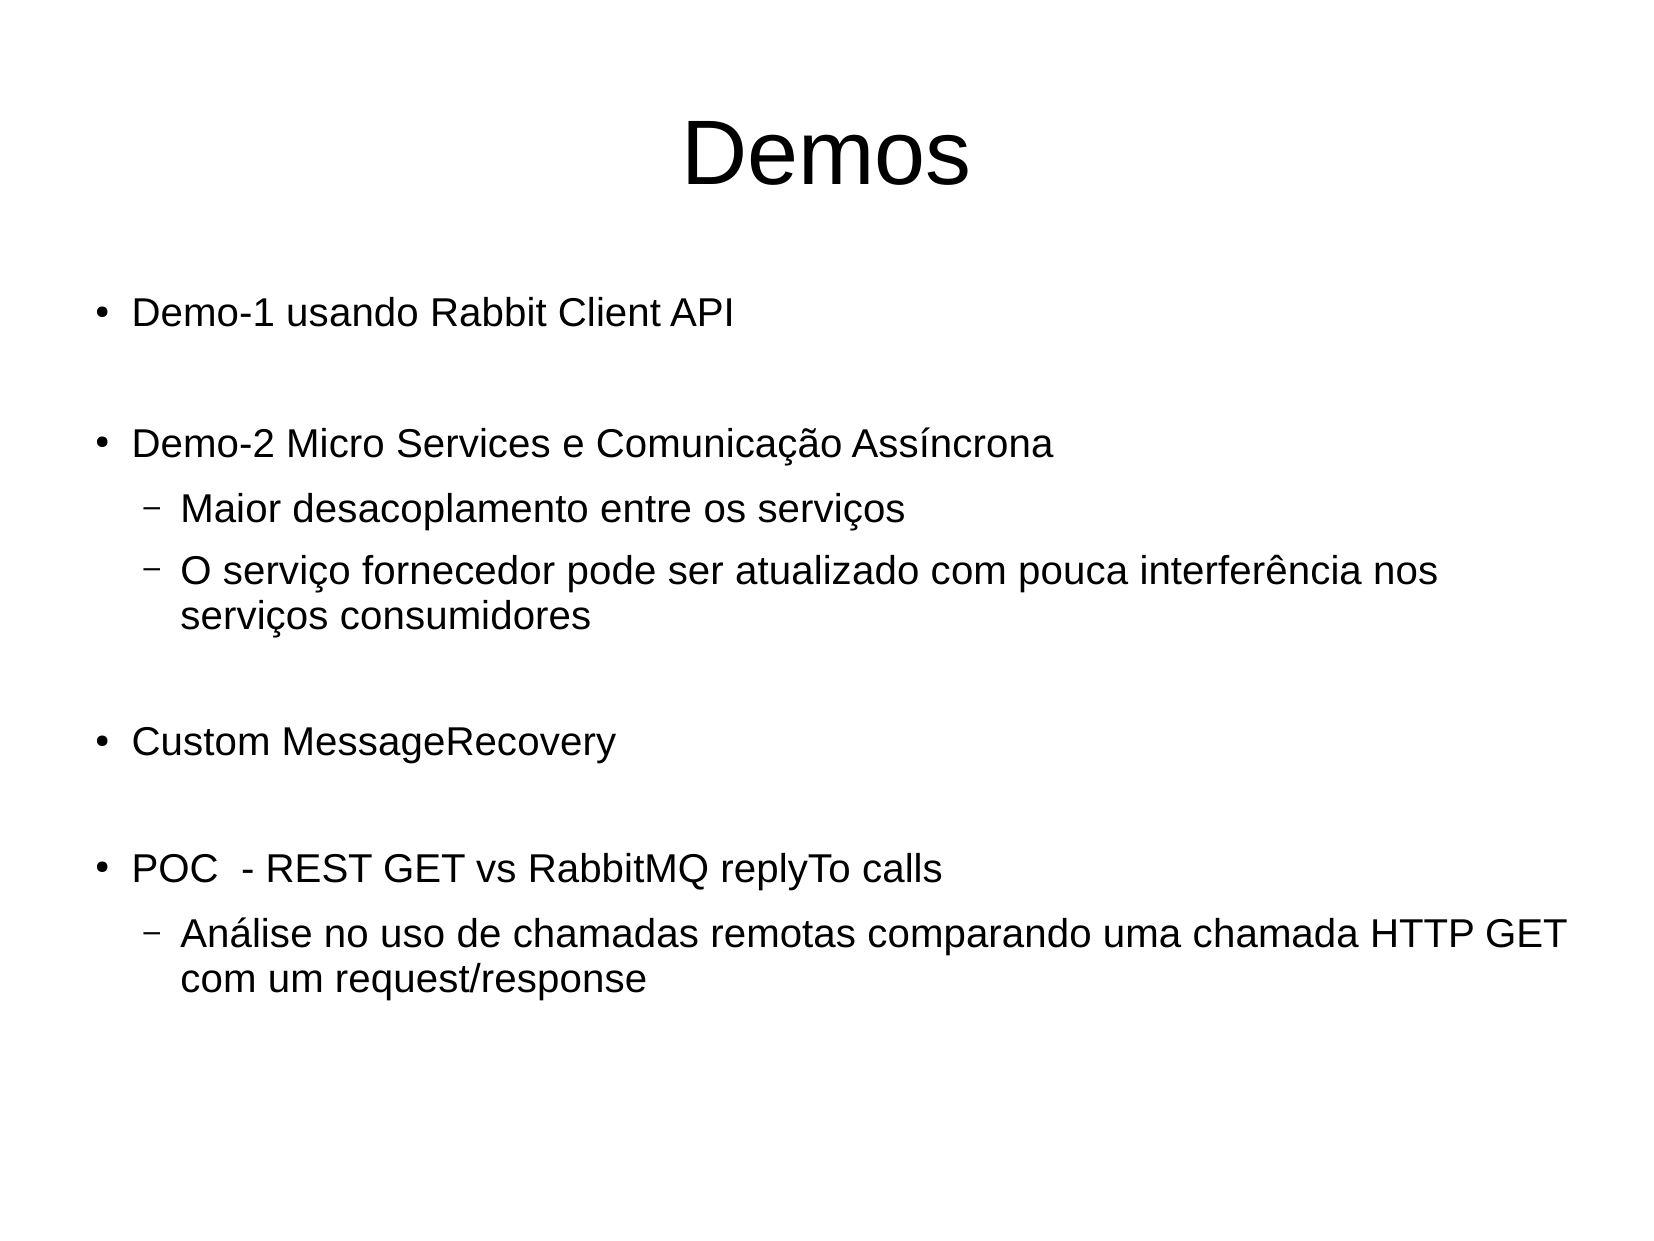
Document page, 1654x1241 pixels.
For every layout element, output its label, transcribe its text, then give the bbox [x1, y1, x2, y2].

list Demo-1 usando Rabbit Client API Demo-2 Micro Services e Comunicação Assíncrona Maior desacoplamento entre os serviços O serviço fornecedor pode ser atualizado com pouca interferência nos serviços consumidores Custom MessageRecovery POC - REST GET vs RabbitMQ replyTo calls Análise no uso de chamadas remotas comparando uma chamada HTTP GET com um request/response [82, 290, 1571, 1010]
title Demos [82, 49, 1571, 257]
